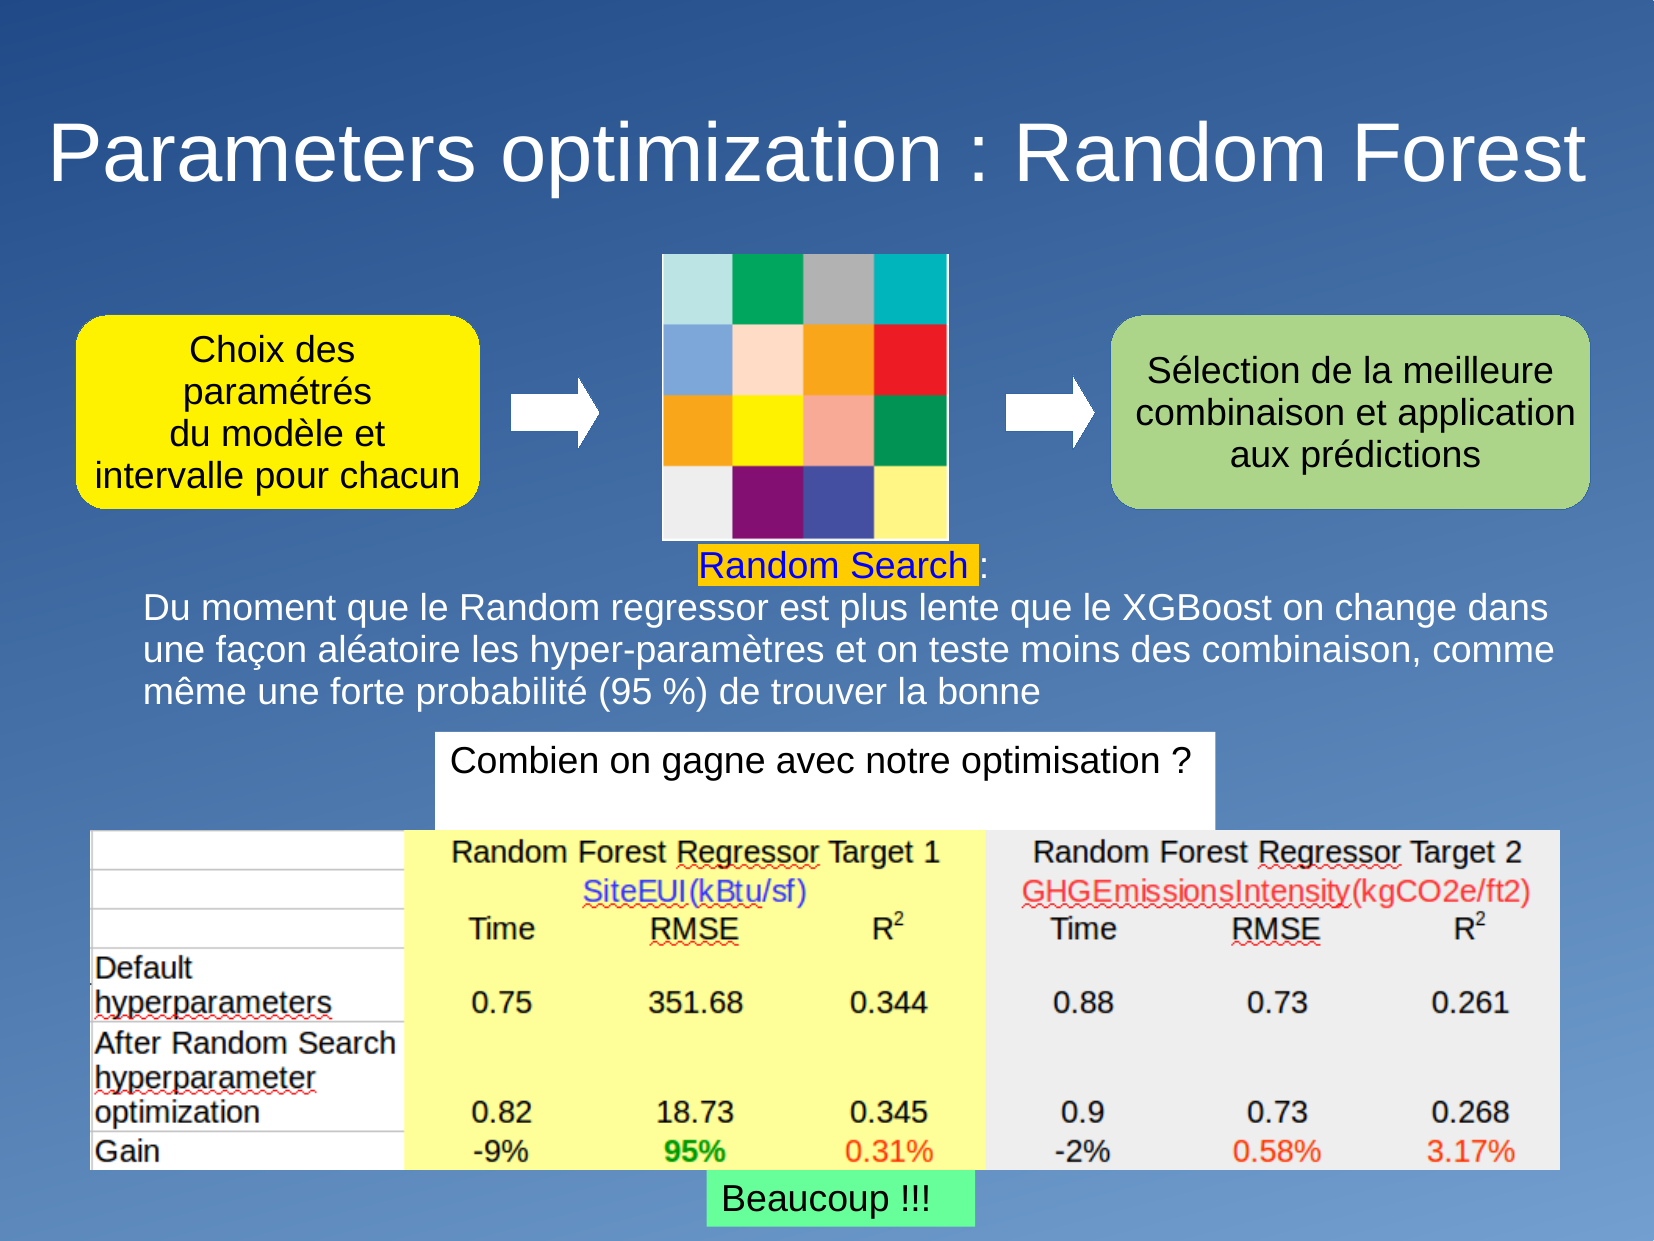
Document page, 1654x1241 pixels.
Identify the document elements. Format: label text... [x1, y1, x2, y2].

text_box [510, 374, 601, 450]
text_box Sélection de la meilleure combinaison et application aux prédictions [1110, 314, 1591, 510]
text_box [1005, 374, 1096, 450]
text_box Choix des paramétrés du modèle et intervalle pour chacun [75, 314, 481, 510]
text_box Random Search : Du moment que le Random regressor est plus lente que le XGBoost on change dans une façon aléatoire les hyper-paramètres et on teste moins des combinaison, comme même une forte probabilité (95 %) de trouver la bonne [128, 536, 1599, 720]
picture [90, 830, 1560, 1170]
text_box Beaucoup !!! [706, 1170, 976, 1227]
text_box Combien on gagne avec notre optimisation ? [435, 731, 1216, 830]
picture [662, 254, 949, 536]
title Parameters optimization : Random Forest [15, 49, 1621, 257]
